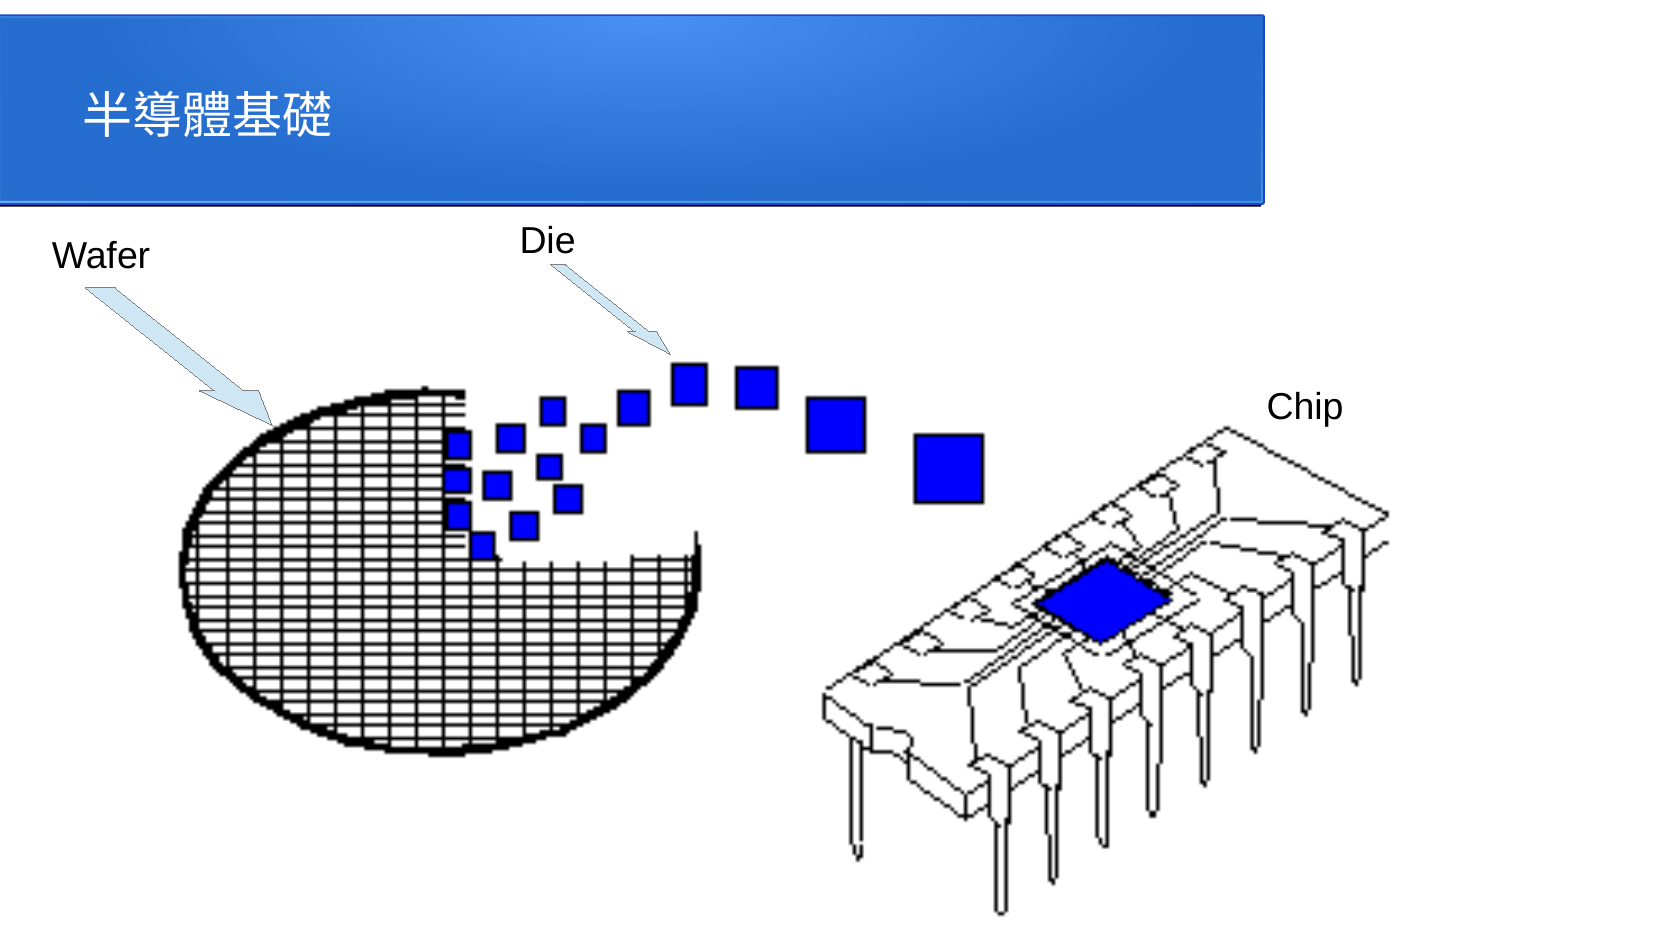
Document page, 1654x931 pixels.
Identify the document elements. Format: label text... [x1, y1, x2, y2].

text_box Wafer [37, 226, 166, 284]
text_box [550, 264, 671, 355]
text_box [85, 287, 273, 426]
text_box Die [504, 212, 591, 270]
picture [106, 256, 1474, 931]
text_box Chip [1251, 377, 1359, 435]
title 半導體基礎 [82, 35, 1235, 189]
